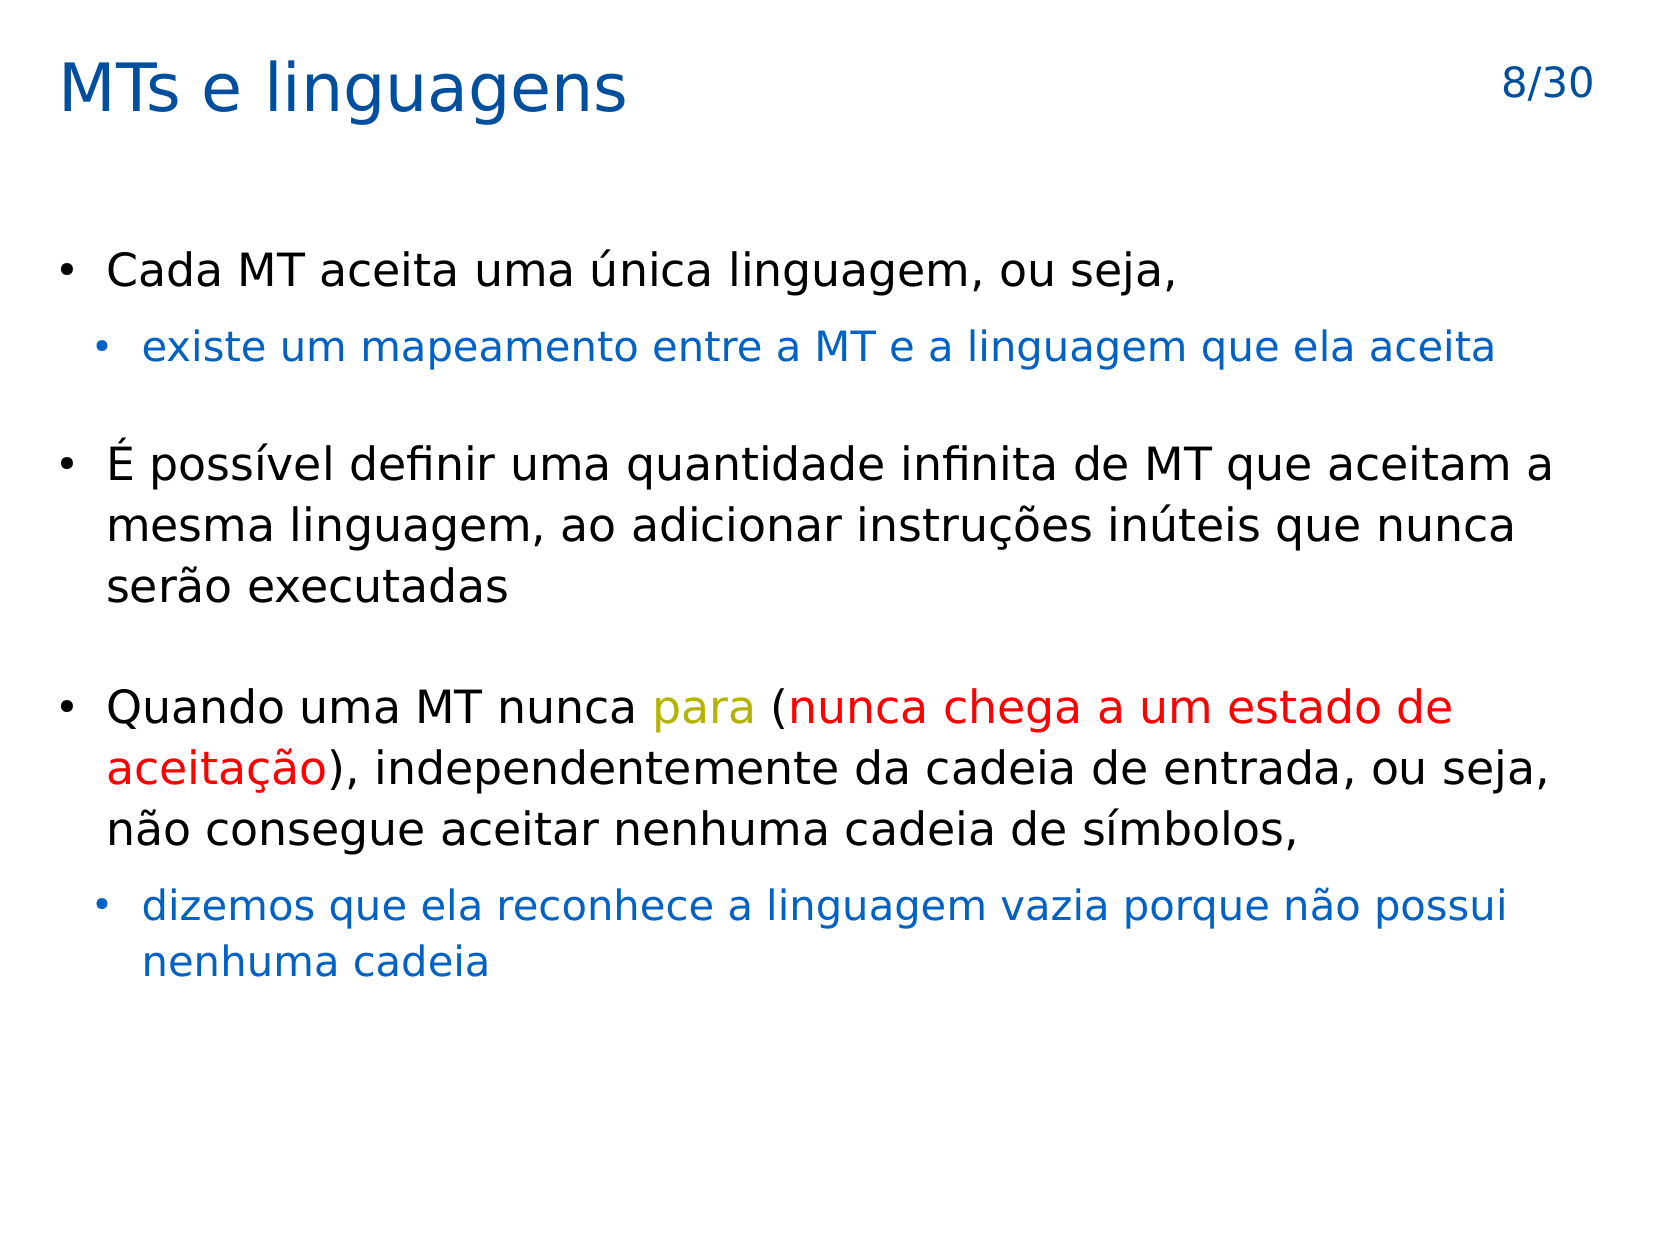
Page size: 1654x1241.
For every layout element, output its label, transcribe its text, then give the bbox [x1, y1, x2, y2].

title MTs e linguagens [59, 29, 1625, 148]
list Cada MT aceita uma única linguagem, ou seja, existe um mapeamento entre a MT e a linguagem que ela aceita É possível definir uma quantidade infinita de MT que aceitam a mesma linguagem, ao adicionar instruções inúteis que nunca serão executadas Quando uma MT nunca para (nunca chega a um estado de aceitação), independentemente da cadeia de entrada, ou seja, não consegue aceitar nenhuma cadeia de símbolos, dizemos que ela reconhece a linguagem vazia porque não possui nenhuma cadeia [59, 236, 1595, 1211]
